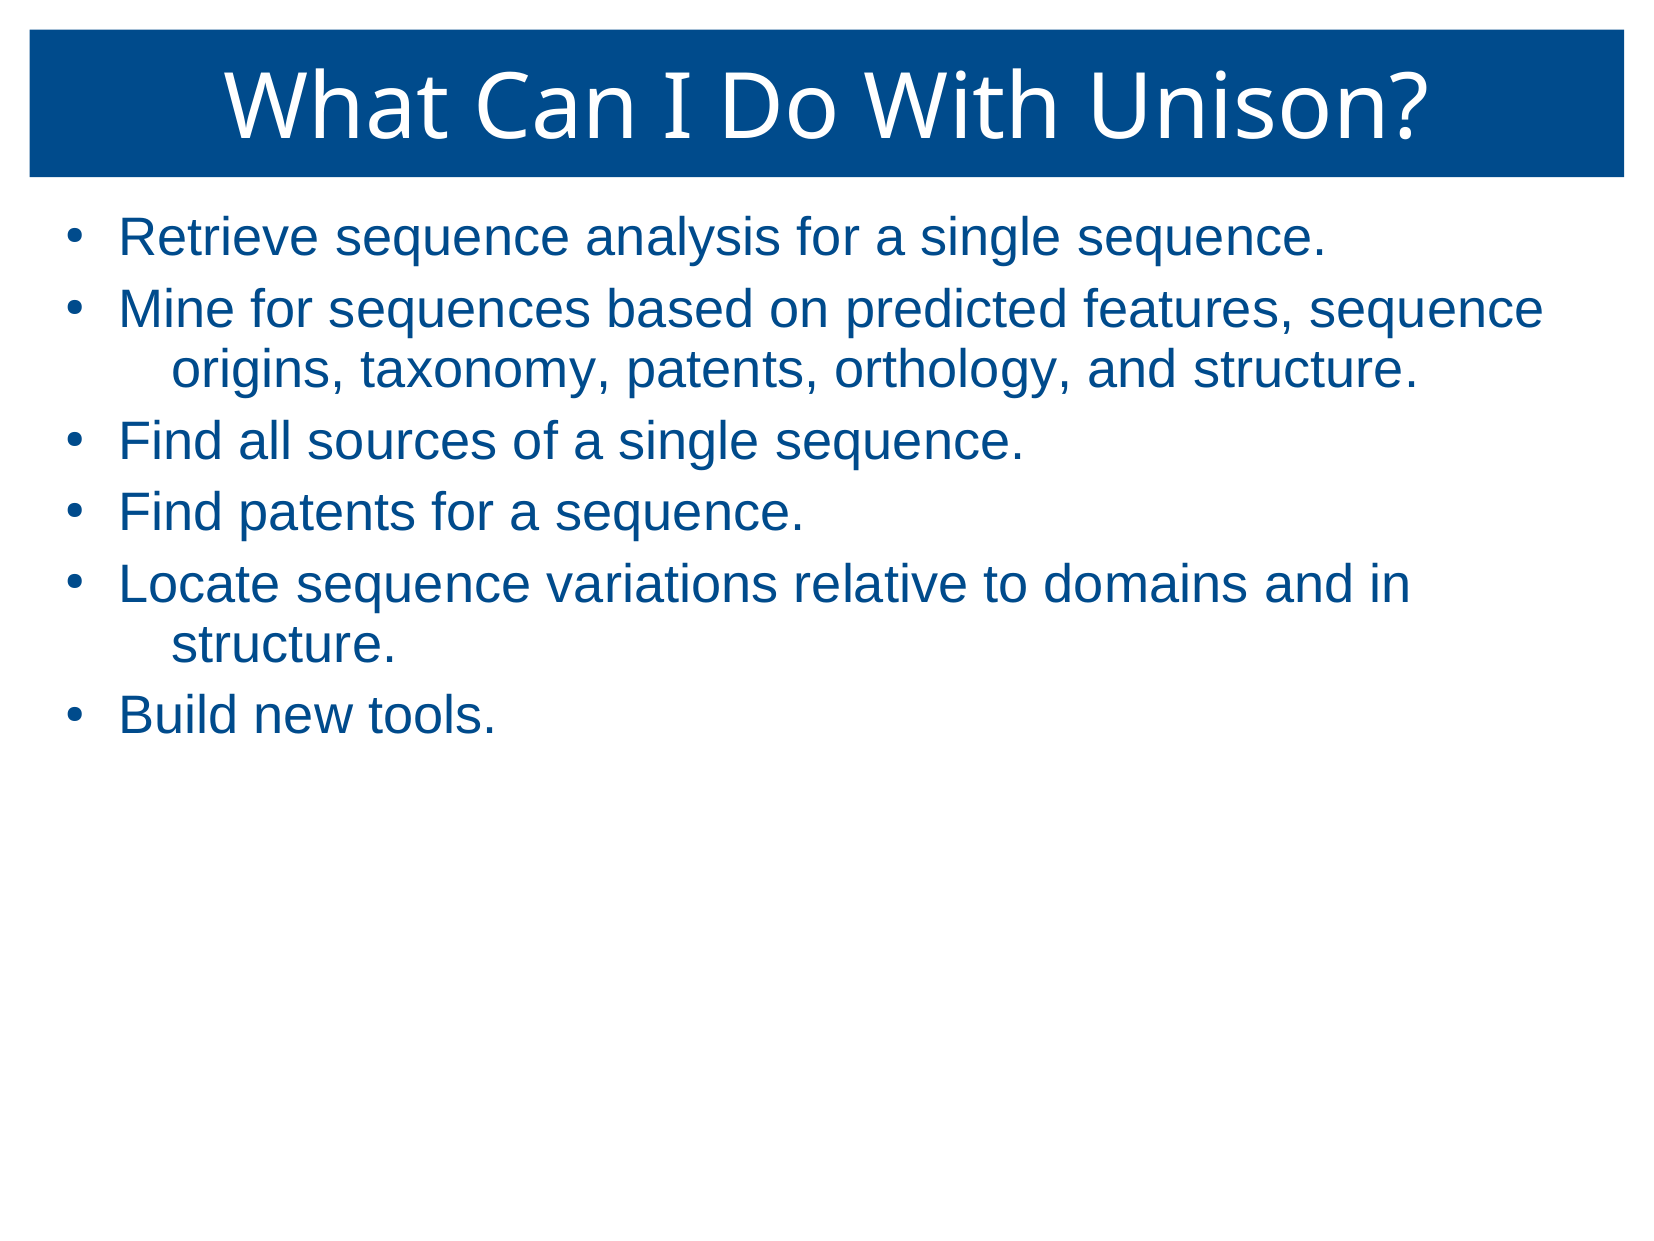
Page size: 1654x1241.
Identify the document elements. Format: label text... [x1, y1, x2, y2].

title What Can I Do With Unison? [29, 29, 1625, 178]
list Retrieve sequence analysis for a single sequence. Mine for sequences based on predicted features, sequence origins, taxonomy, patents, orthology, and structure. Find all sources of a single sequence. Find patents for a sequence. Locate sequence variations relative to domains and in structure. Build new tools. [29, 206, 1625, 1152]
